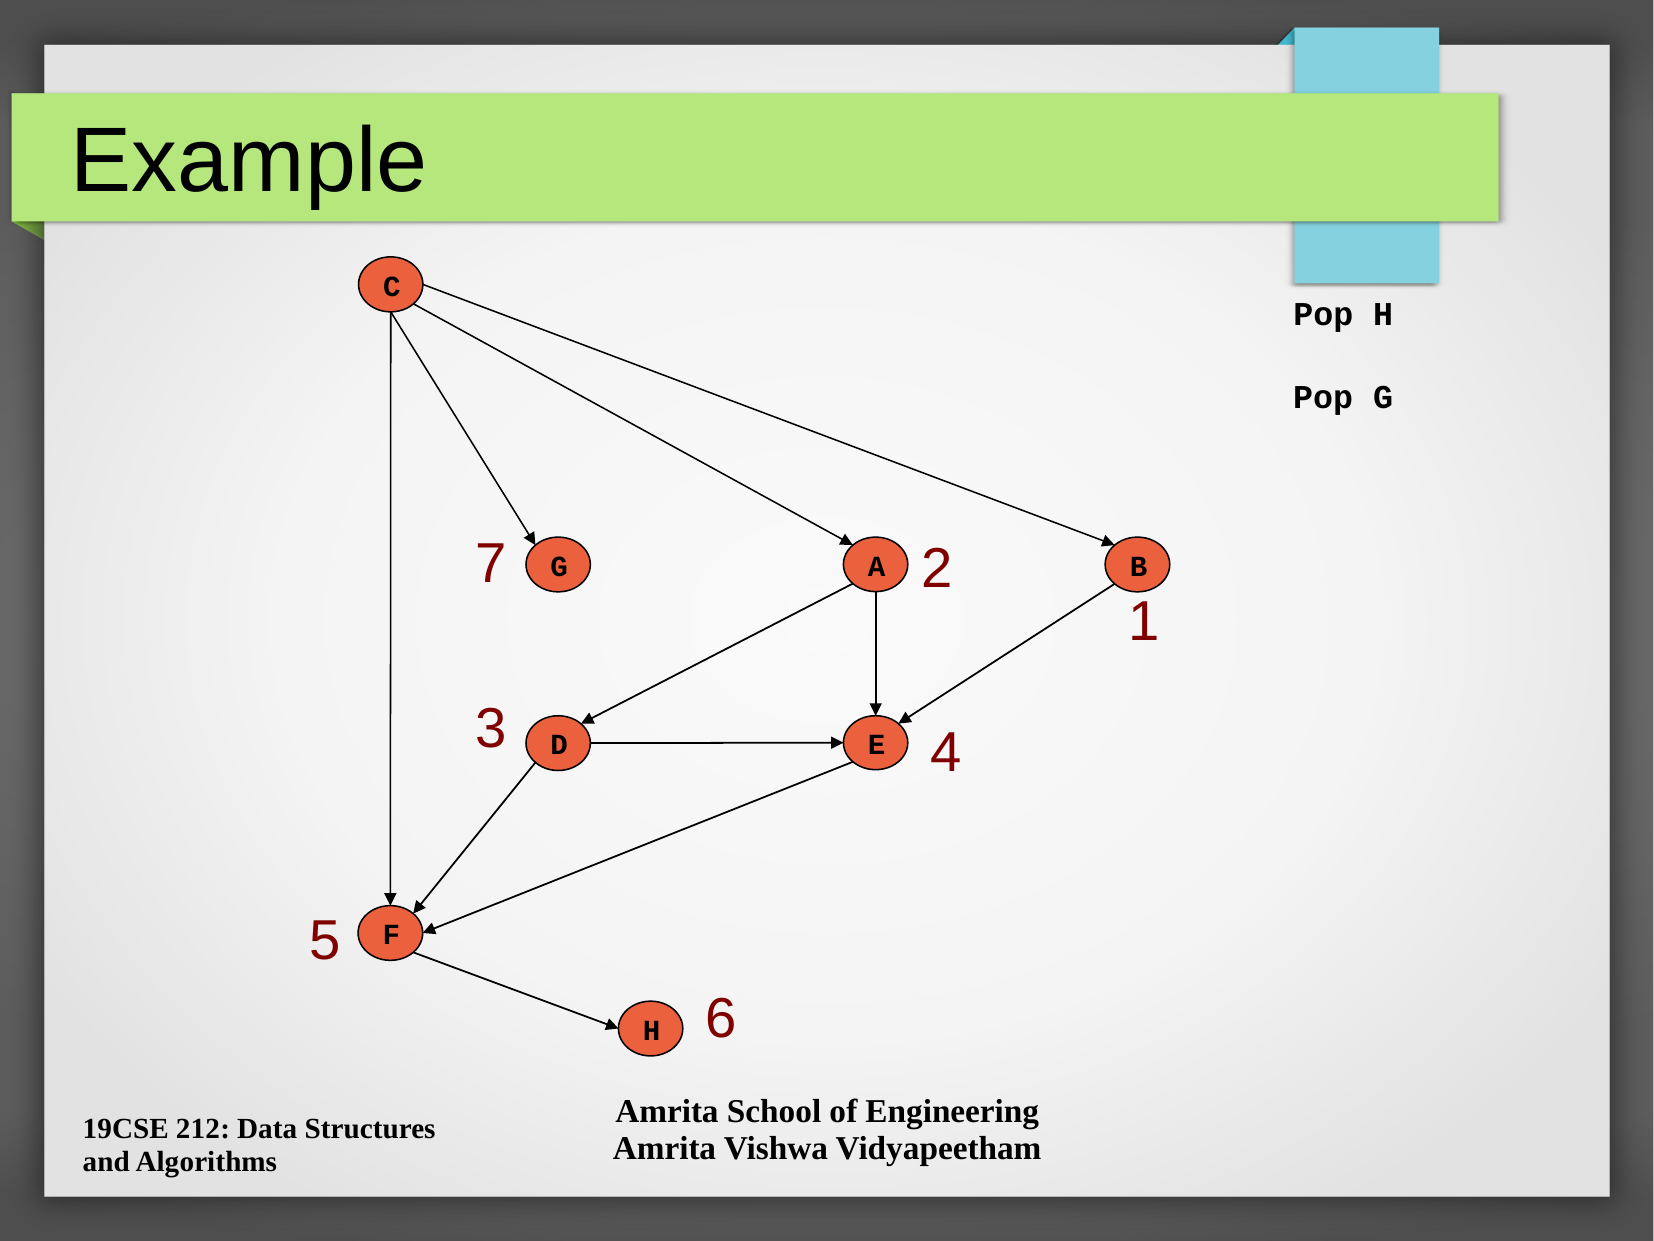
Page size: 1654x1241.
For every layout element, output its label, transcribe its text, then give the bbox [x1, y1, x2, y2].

text_box D [529, 715, 591, 771]
picture [0, 0, 1654, 1241]
text_box Pop G [1278, 359, 1409, 423]
text_box E [843, 715, 908, 770]
text_box B [1105, 537, 1170, 583]
text_box H [618, 1001, 683, 1056]
text_box 2 [906, 524, 975, 608]
text_box C [358, 256, 423, 312]
text_box 4 [915, 707, 984, 792]
text_box Pop H [1278, 276, 1409, 340]
text_box A [843, 537, 906, 592]
text_box F [364, 905, 423, 961]
text_box 3 [460, 684, 529, 768]
text_box 1 [1113, 577, 1182, 661]
text_box 7 [460, 518, 529, 603]
text_box G [529, 537, 591, 592]
text_box 5 [295, 895, 364, 980]
text_box 6 [691, 973, 759, 1058]
title Example [70, 106, 1229, 213]
